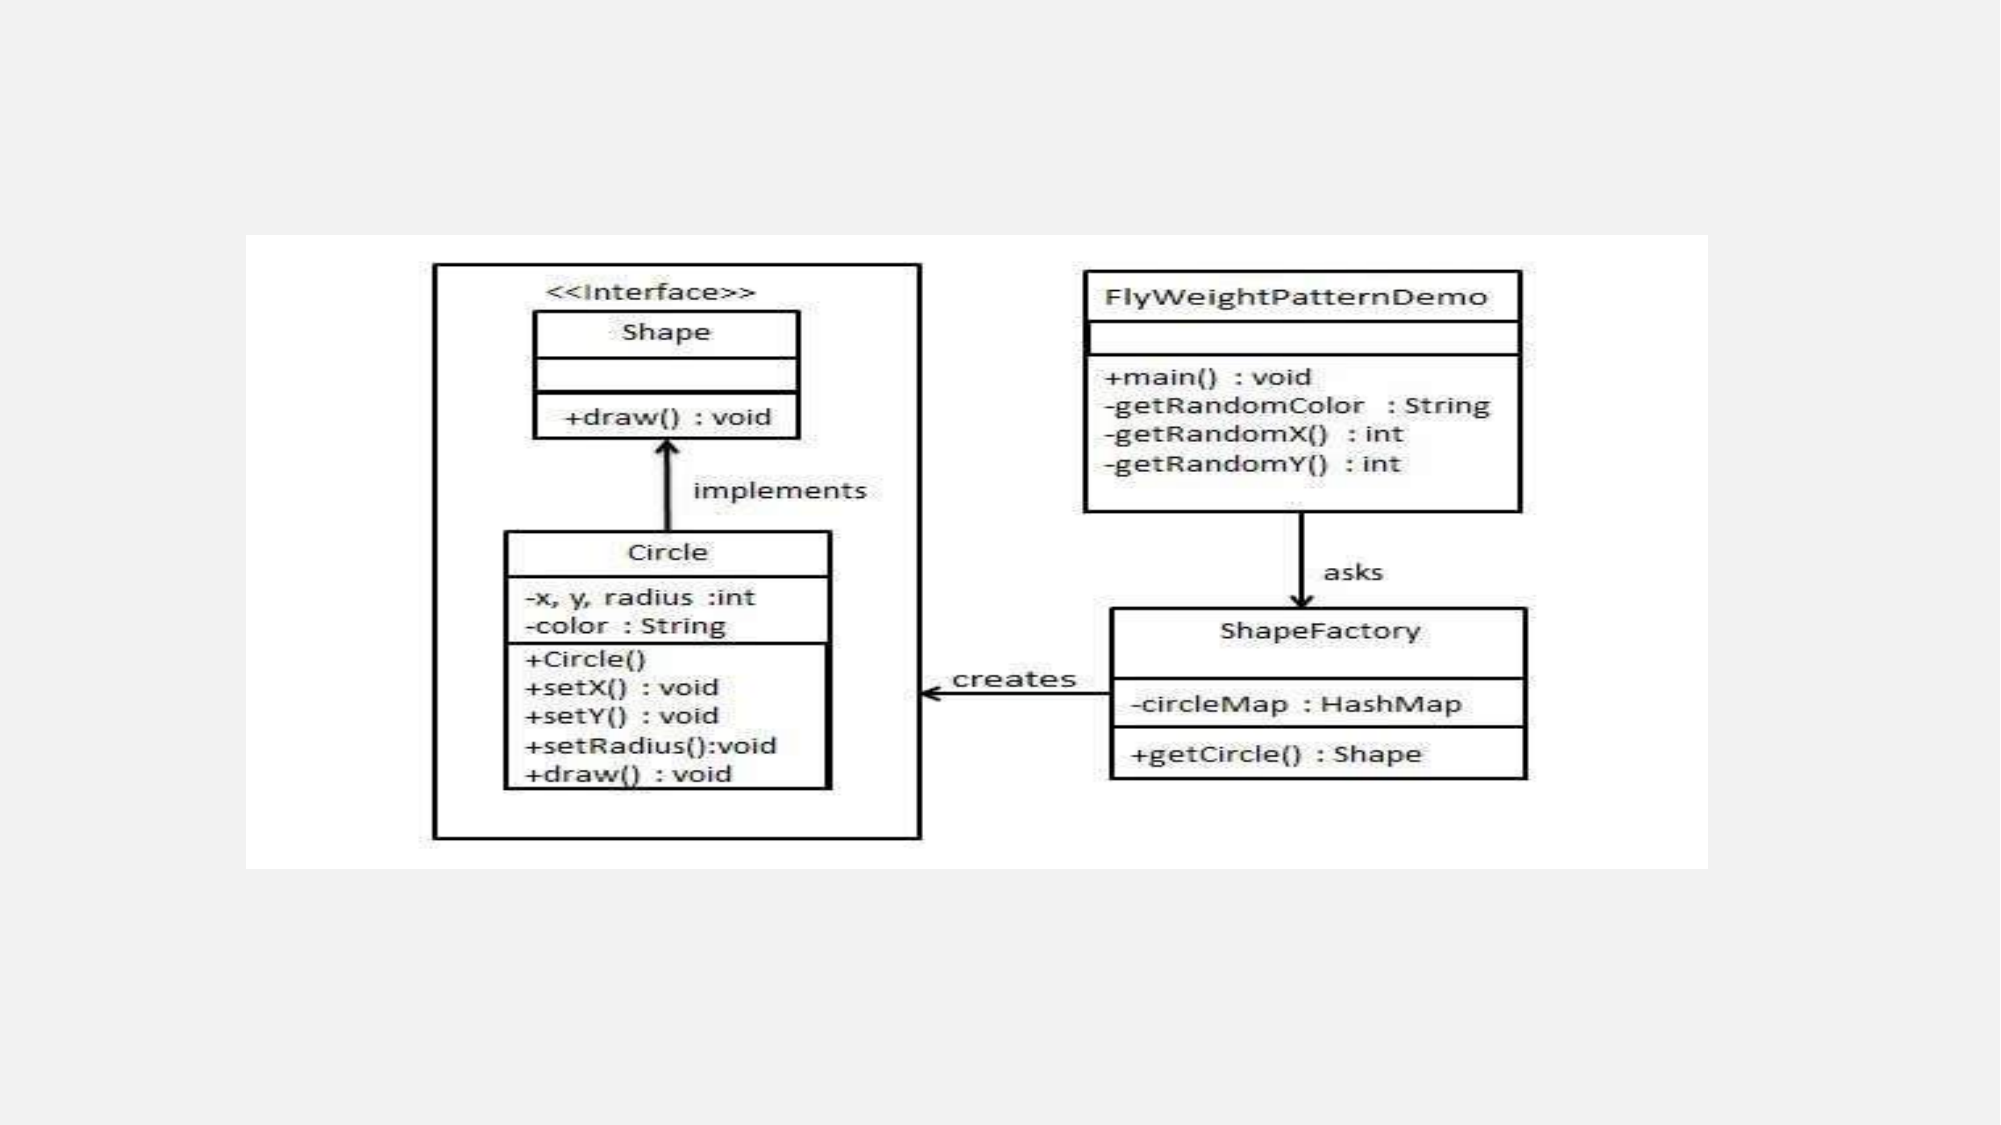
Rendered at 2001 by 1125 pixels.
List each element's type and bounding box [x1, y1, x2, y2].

picture [246, 235, 1708, 869]
